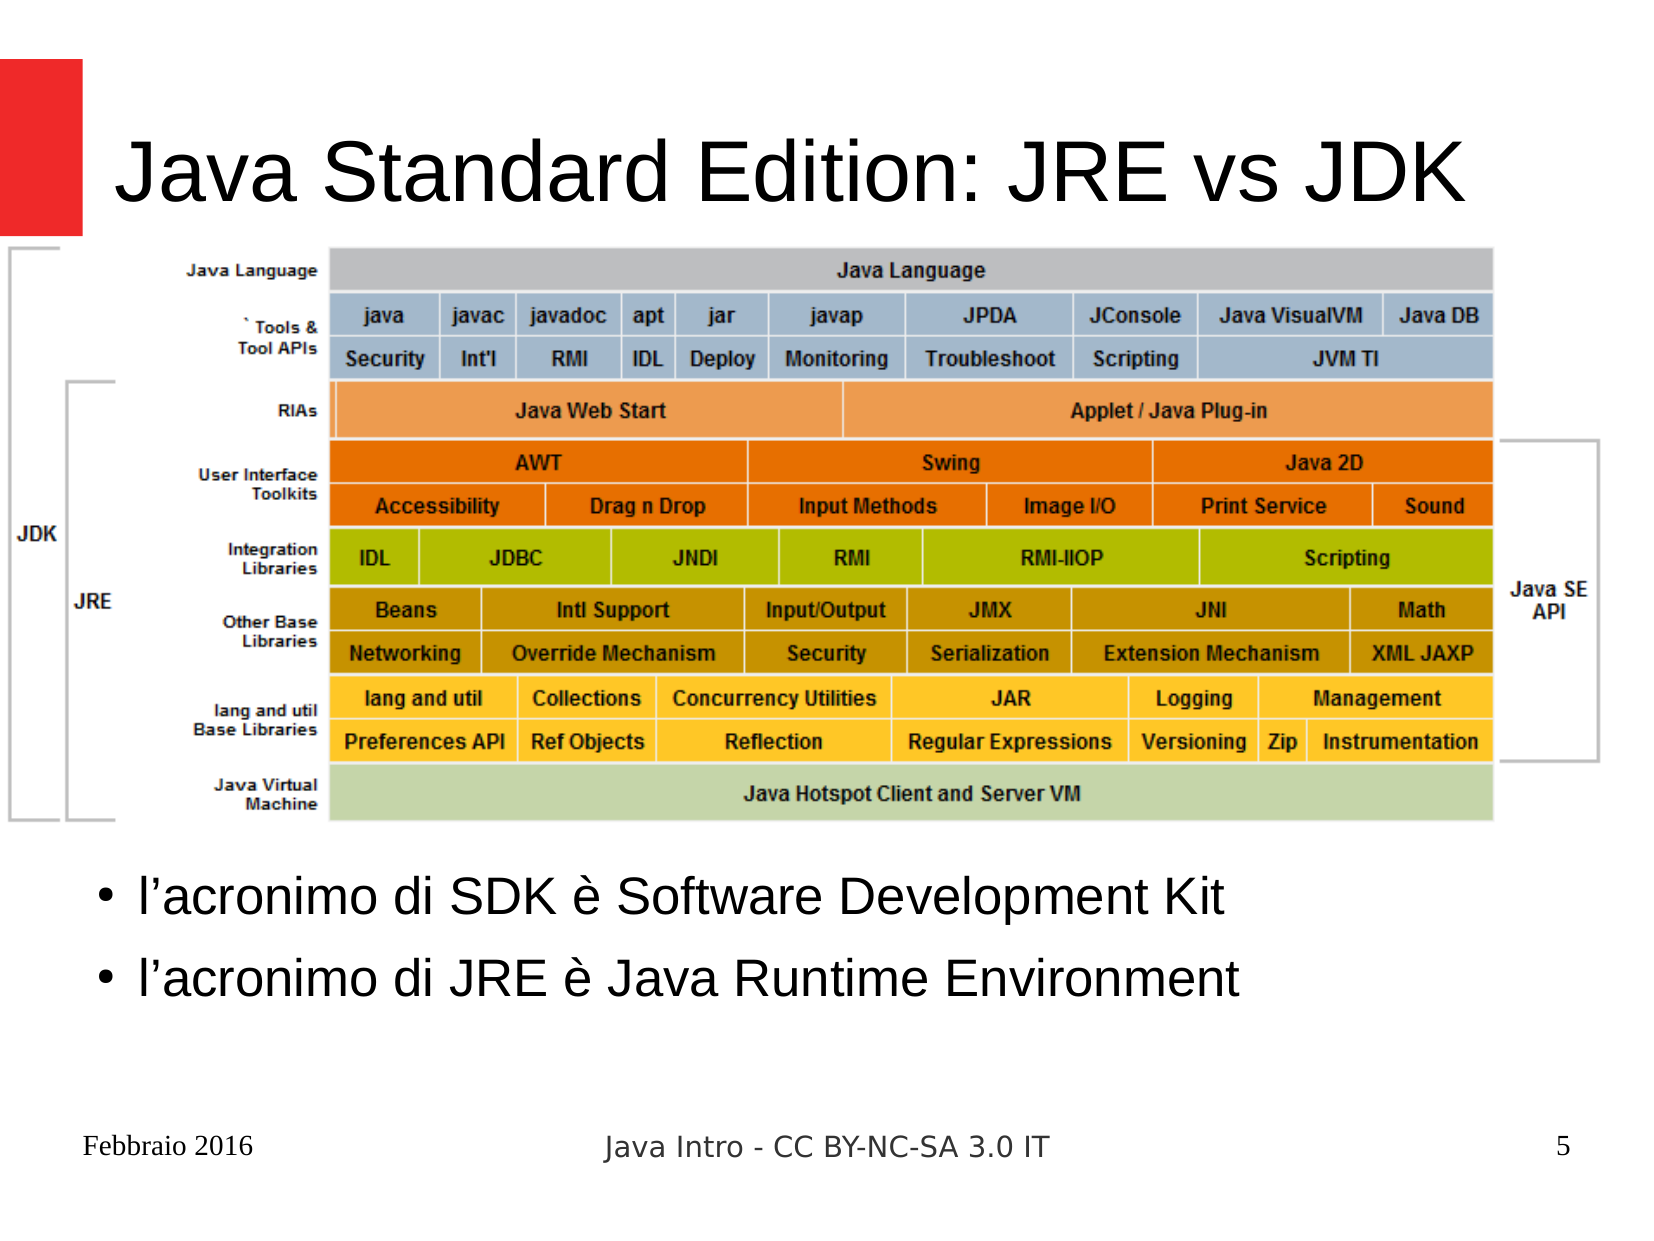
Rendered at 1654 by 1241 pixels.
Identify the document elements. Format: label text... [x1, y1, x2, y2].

title Java Standard Edition: JRE vs JDK [114, 73, 1539, 240]
list l’acronimo di SDK è Software Development Kit l’acronimo di JRE è Java Runtime Environment [82, 869, 1571, 1010]
picture [5, 240, 1642, 869]
